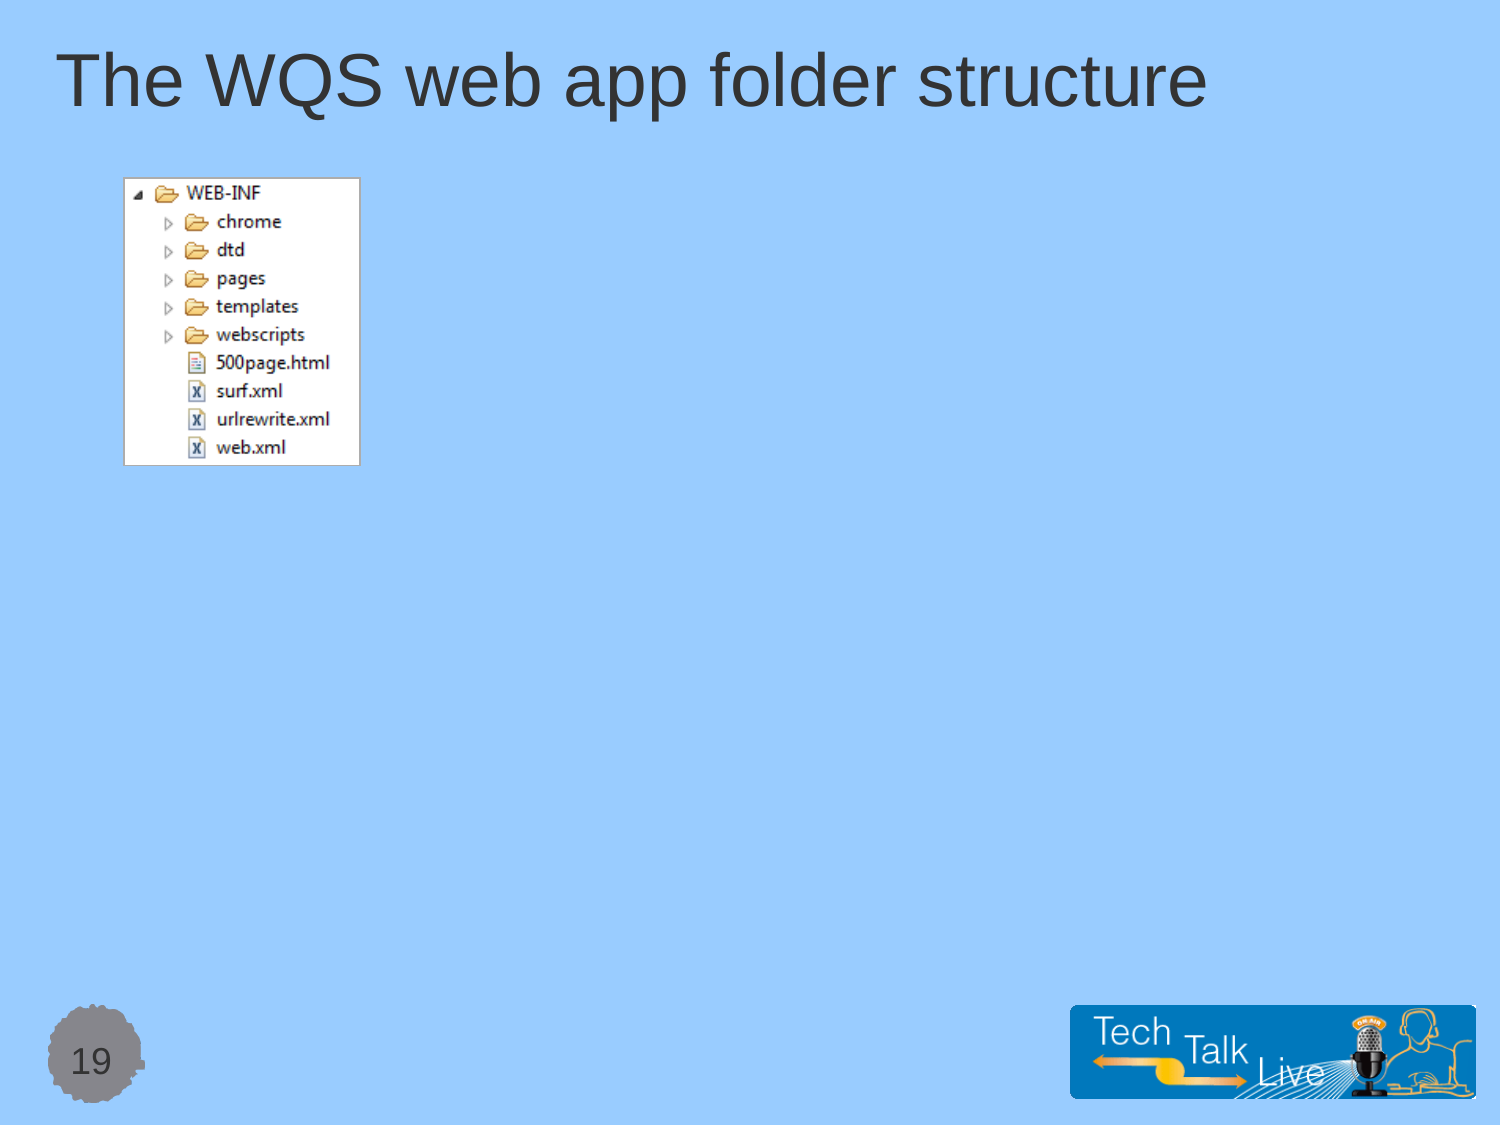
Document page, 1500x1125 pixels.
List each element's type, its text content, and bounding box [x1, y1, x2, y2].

picture [48, 1004, 145, 1103]
picture [1069, 1005, 1476, 1099]
picture [124, 178, 360, 465]
title The WQS web app folder structure [40, 16, 1459, 228]
slide_number <number> [55, 1022, 136, 1083]
